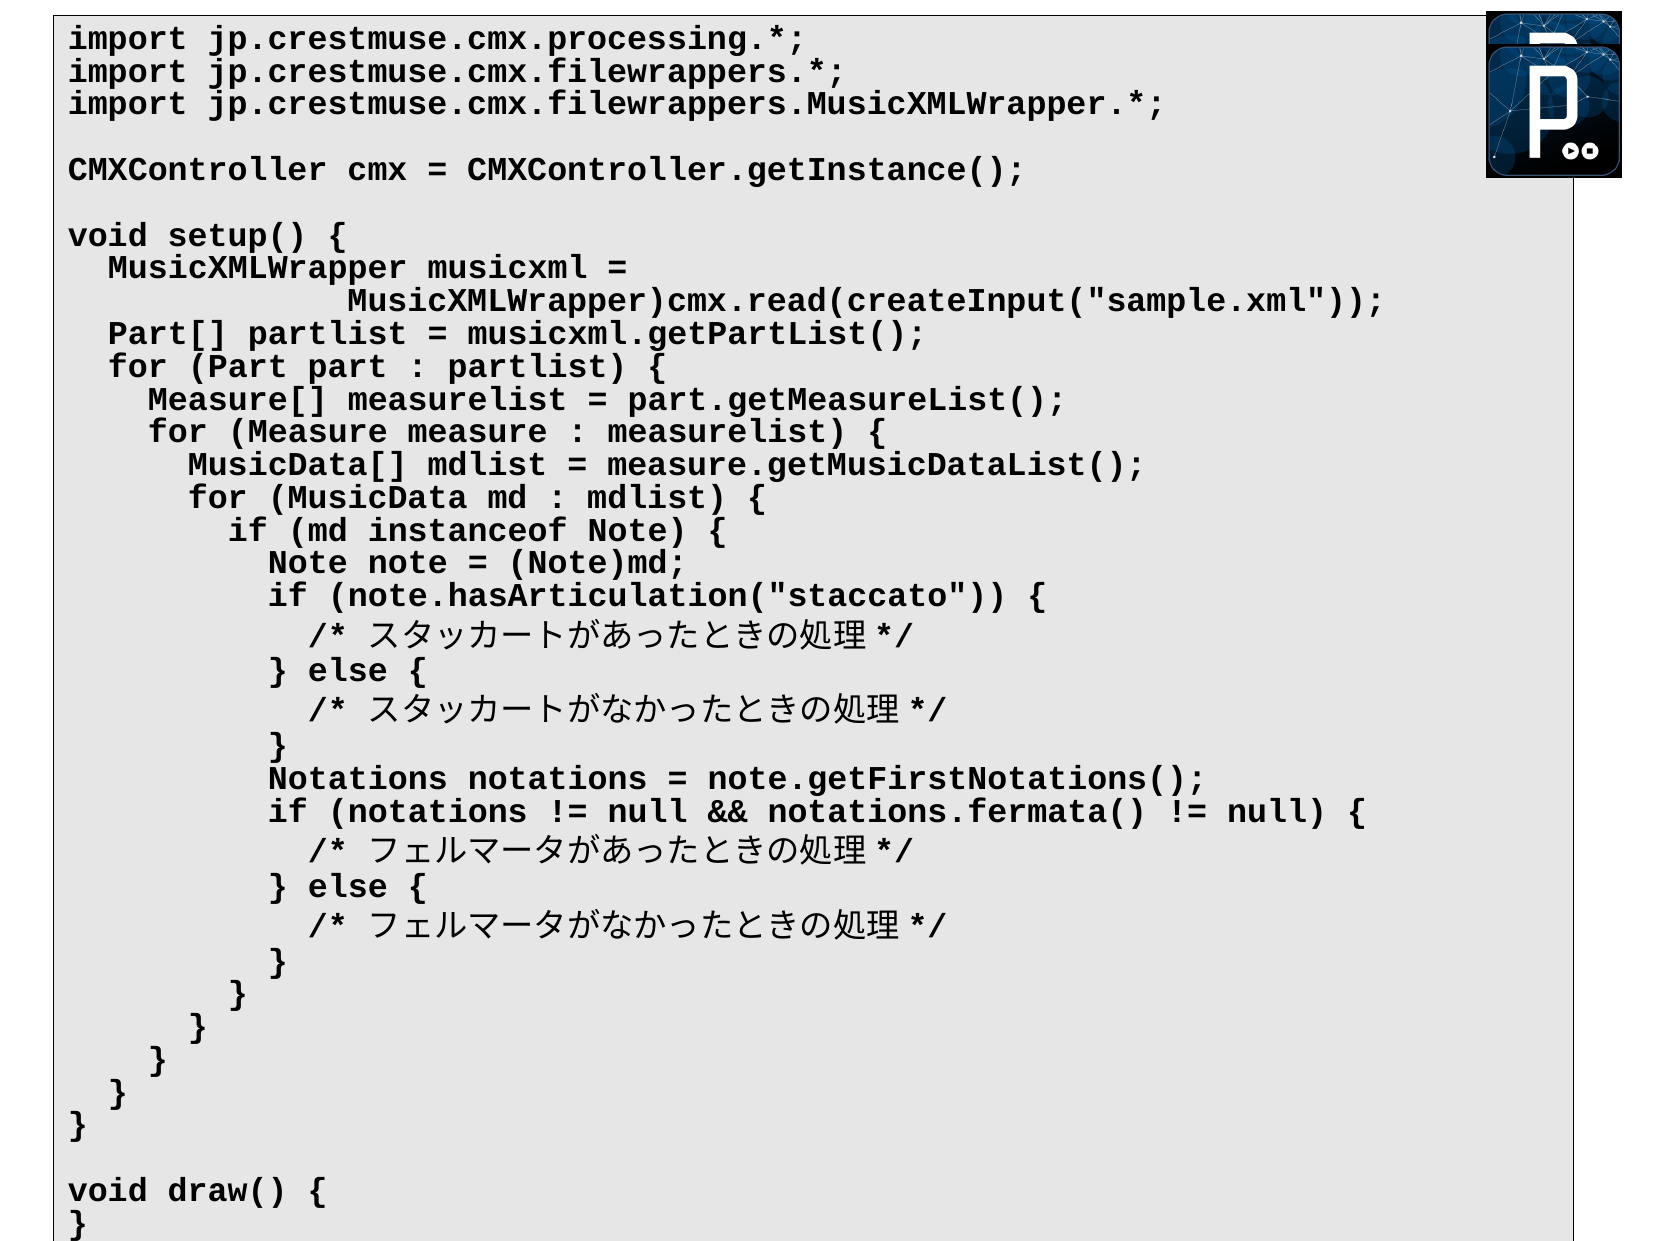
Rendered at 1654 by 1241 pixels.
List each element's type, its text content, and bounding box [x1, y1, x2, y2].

picture [1486, 11, 1622, 178]
text_box import jp.crestmuse.cmx.processing.*; import jp.crestmuse.cmx.filewrappers.*; import jp.crestmuse.cmx.filewrappers.MusicXMLWrapper.*; CMXController cmx = CMXController.getInstance(); void setup() { MusicXMLWrapper musicxml = MusicXMLWrapper)cmx.read(createInput("sample.xml")); Part[] partlist = musicxml.getPartList(); for (Part part : partlist) { Measure[] measurelist = part.getMeasureList(); for (Measure measure : measurelist) { MusicData[] mdlist = measure.getMusicDataList(); for (MusicData md : mdlist) { if (md instanceof Note) { Note note = (Note)md; if (note.hasArticulation("staccato")) { /* スタッカートがあったときの処理 */ } else { /* スタッカートがなかったときの処理 */ } Notations notations = note.getFirstNotations(); if (notations != null && notations.fermata() != null) { /* フェルマータがあったときの処理 */ } else { /* フェルマータがなかったときの処理 */ } } } } } } void draw() { } [53, 15, 1574, 1221]
